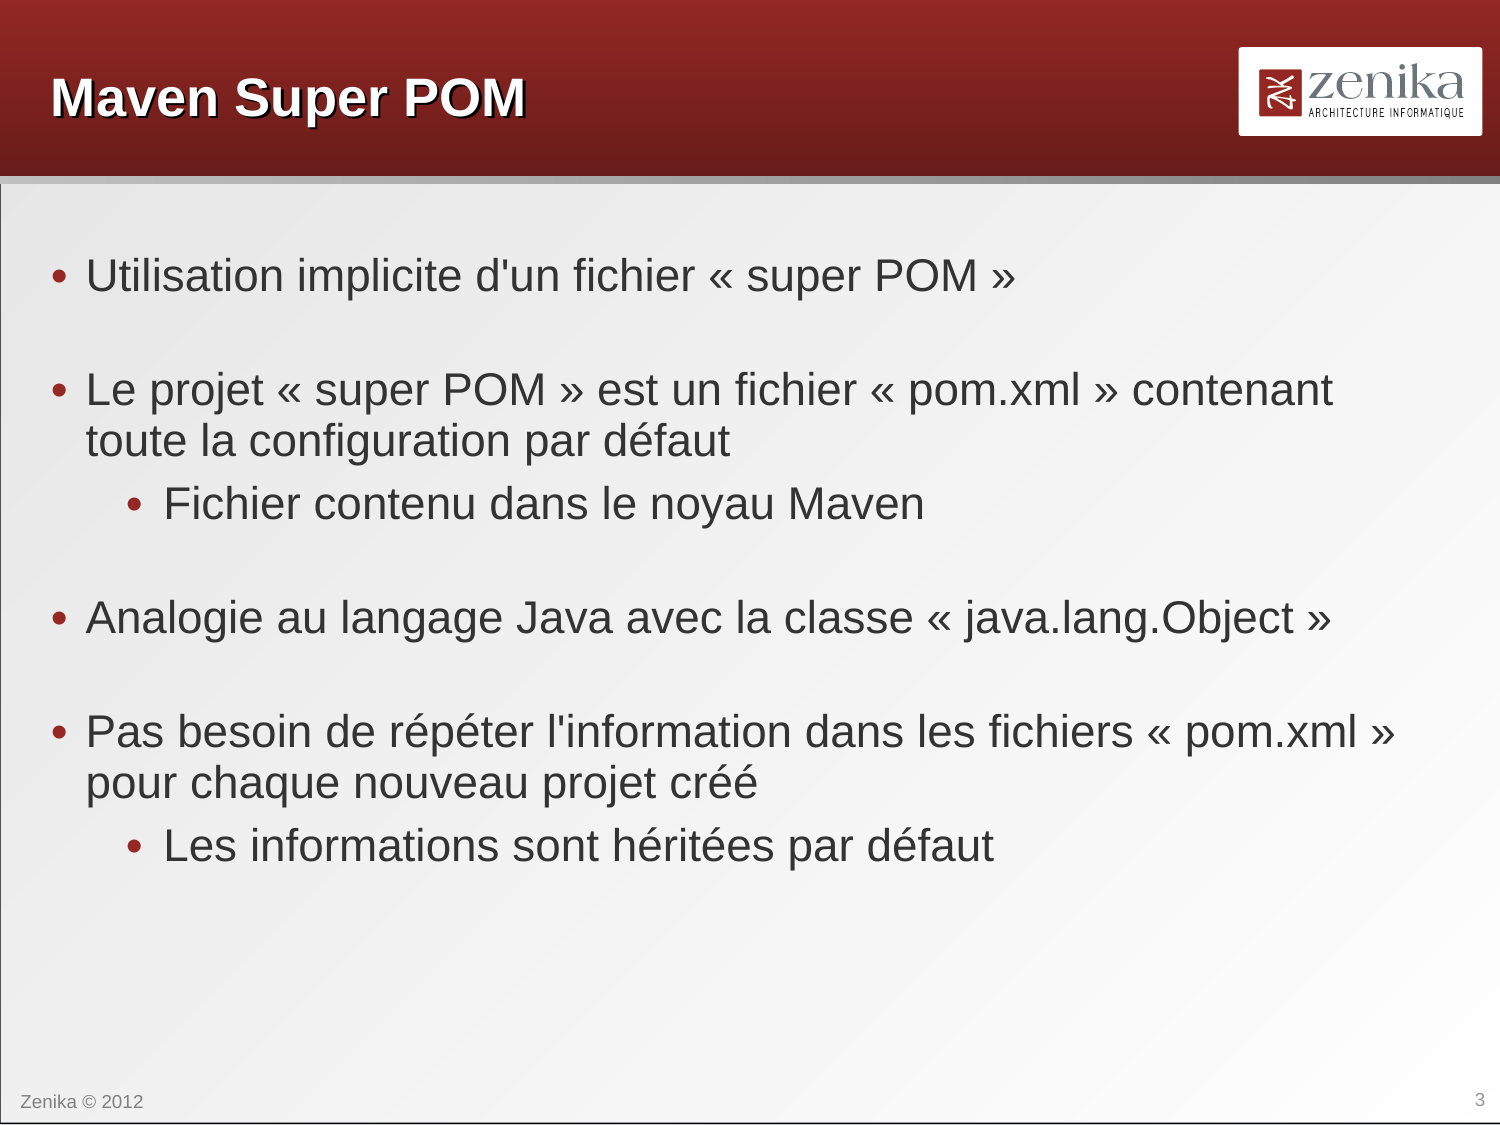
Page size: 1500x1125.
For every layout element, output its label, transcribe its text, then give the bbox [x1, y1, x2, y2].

list Utilisation implicite d'un fichier « super POM » Le projet « super POM » est un fichier « pom.xml » contenant toute la configuration par défaut Fichier contenu dans le noyau Maven Analogie au langage Java avec la classe « java.lang.Object » Pas besoin de répéter l'information dans les fichiers « pom.xml » pour chaque nouveau projet créé Les informations sont héritées par défaut [50, 249, 1435, 1079]
title Maven Super POM [50, 15, 1206, 180]
picture [1257, 58, 1464, 125]
